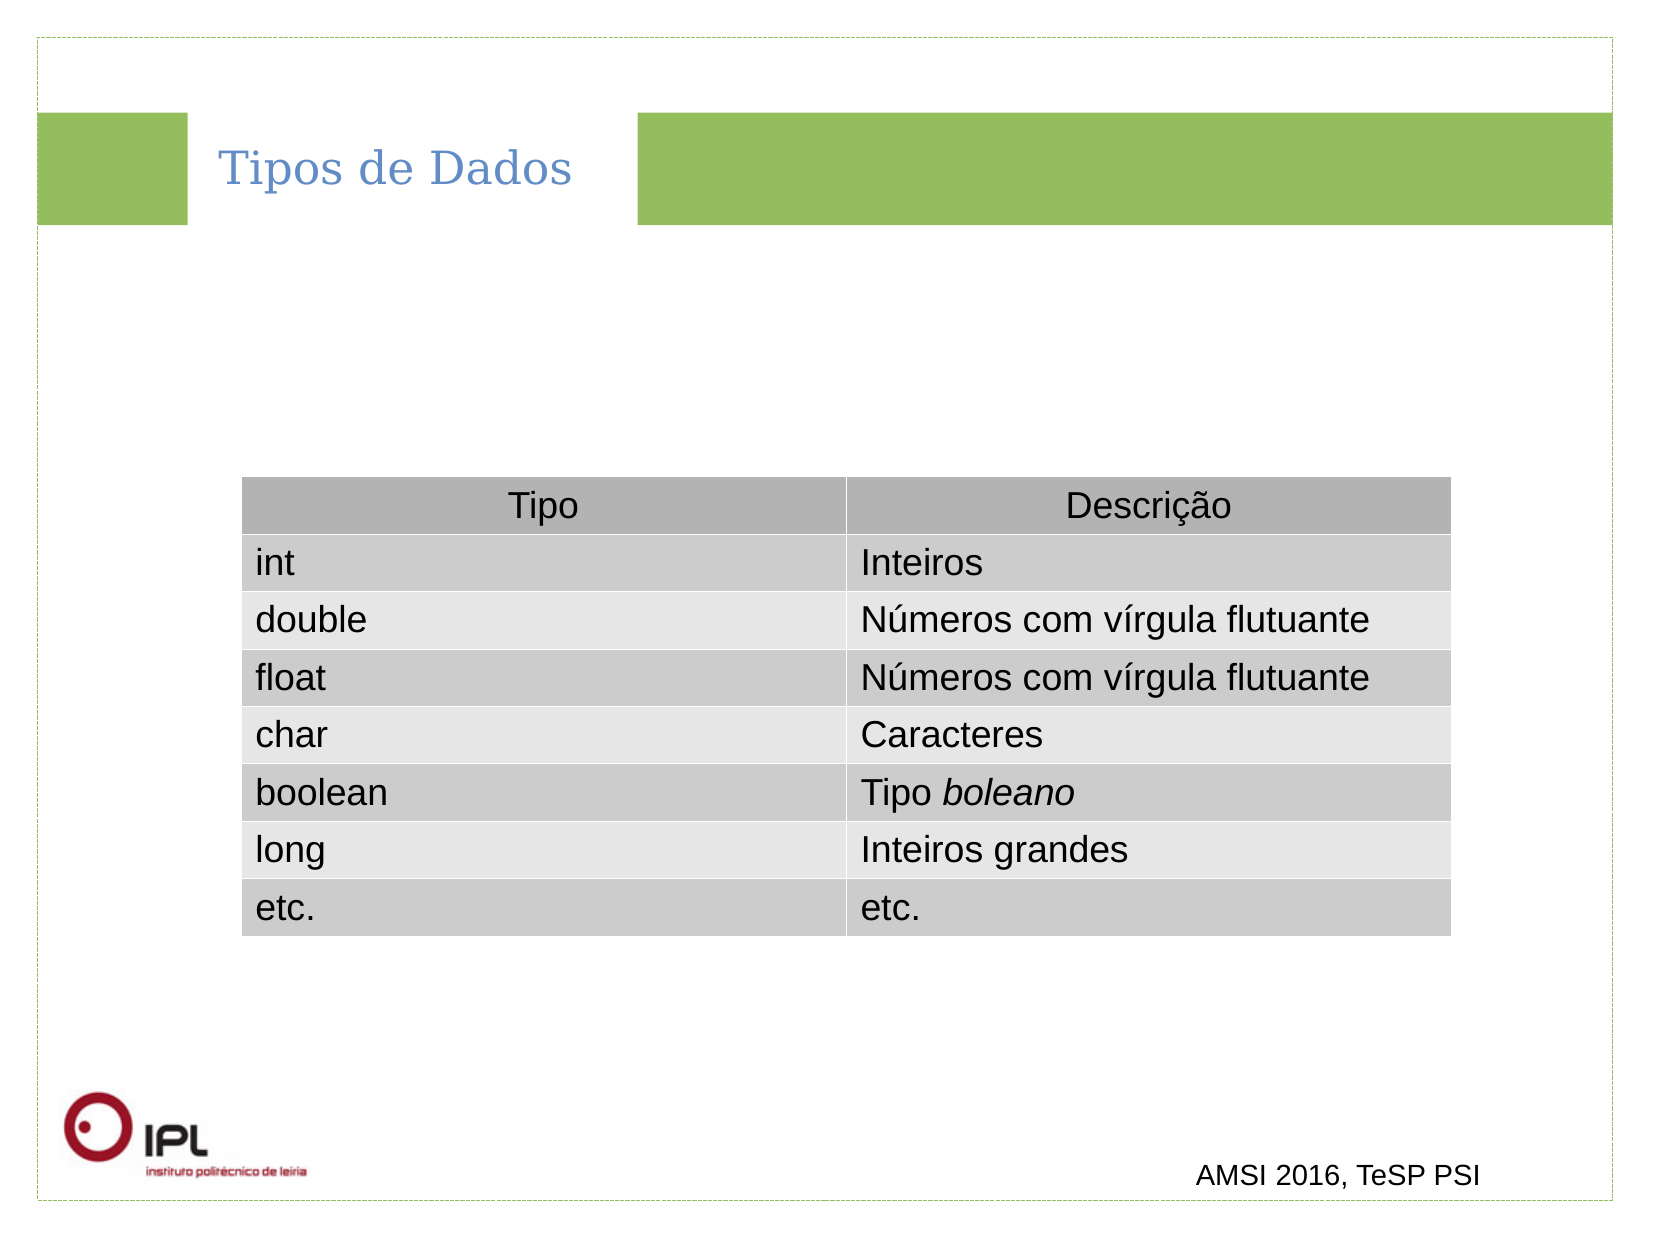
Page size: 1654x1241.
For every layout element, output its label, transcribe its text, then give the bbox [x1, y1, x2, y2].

text_box [637, 112, 1613, 226]
table_cell etc. [242, 879, 846, 936]
table_cell double [242, 592, 846, 649]
table_header Descrição [847, 477, 1451, 534]
text_box Tipos de Dados [203, 134, 589, 203]
table_header Tipo [242, 477, 846, 534]
table_cell float [242, 650, 846, 706]
table_cell Números com vírgula flutuante [847, 592, 1451, 649]
text_box AMSI 2016, TeSP PSI [1181, 1151, 1625, 1200]
table_cell char [242, 707, 846, 763]
table_cell Tipo boleano [847, 764, 1451, 821]
table_cell Inteiros [847, 535, 1451, 591]
text_box [37, 112, 188, 226]
table_cell Números com vírgula flutuante [847, 650, 1451, 706]
table_cell int [242, 535, 846, 591]
table_cell Inteiros grandes [847, 822, 1451, 878]
table_cell Caracteres [847, 707, 1451, 763]
table_cell etc. [847, 879, 1451, 936]
table_cell boolean [242, 764, 846, 821]
table_cell long [242, 822, 846, 878]
picture [59, 1089, 315, 1182]
